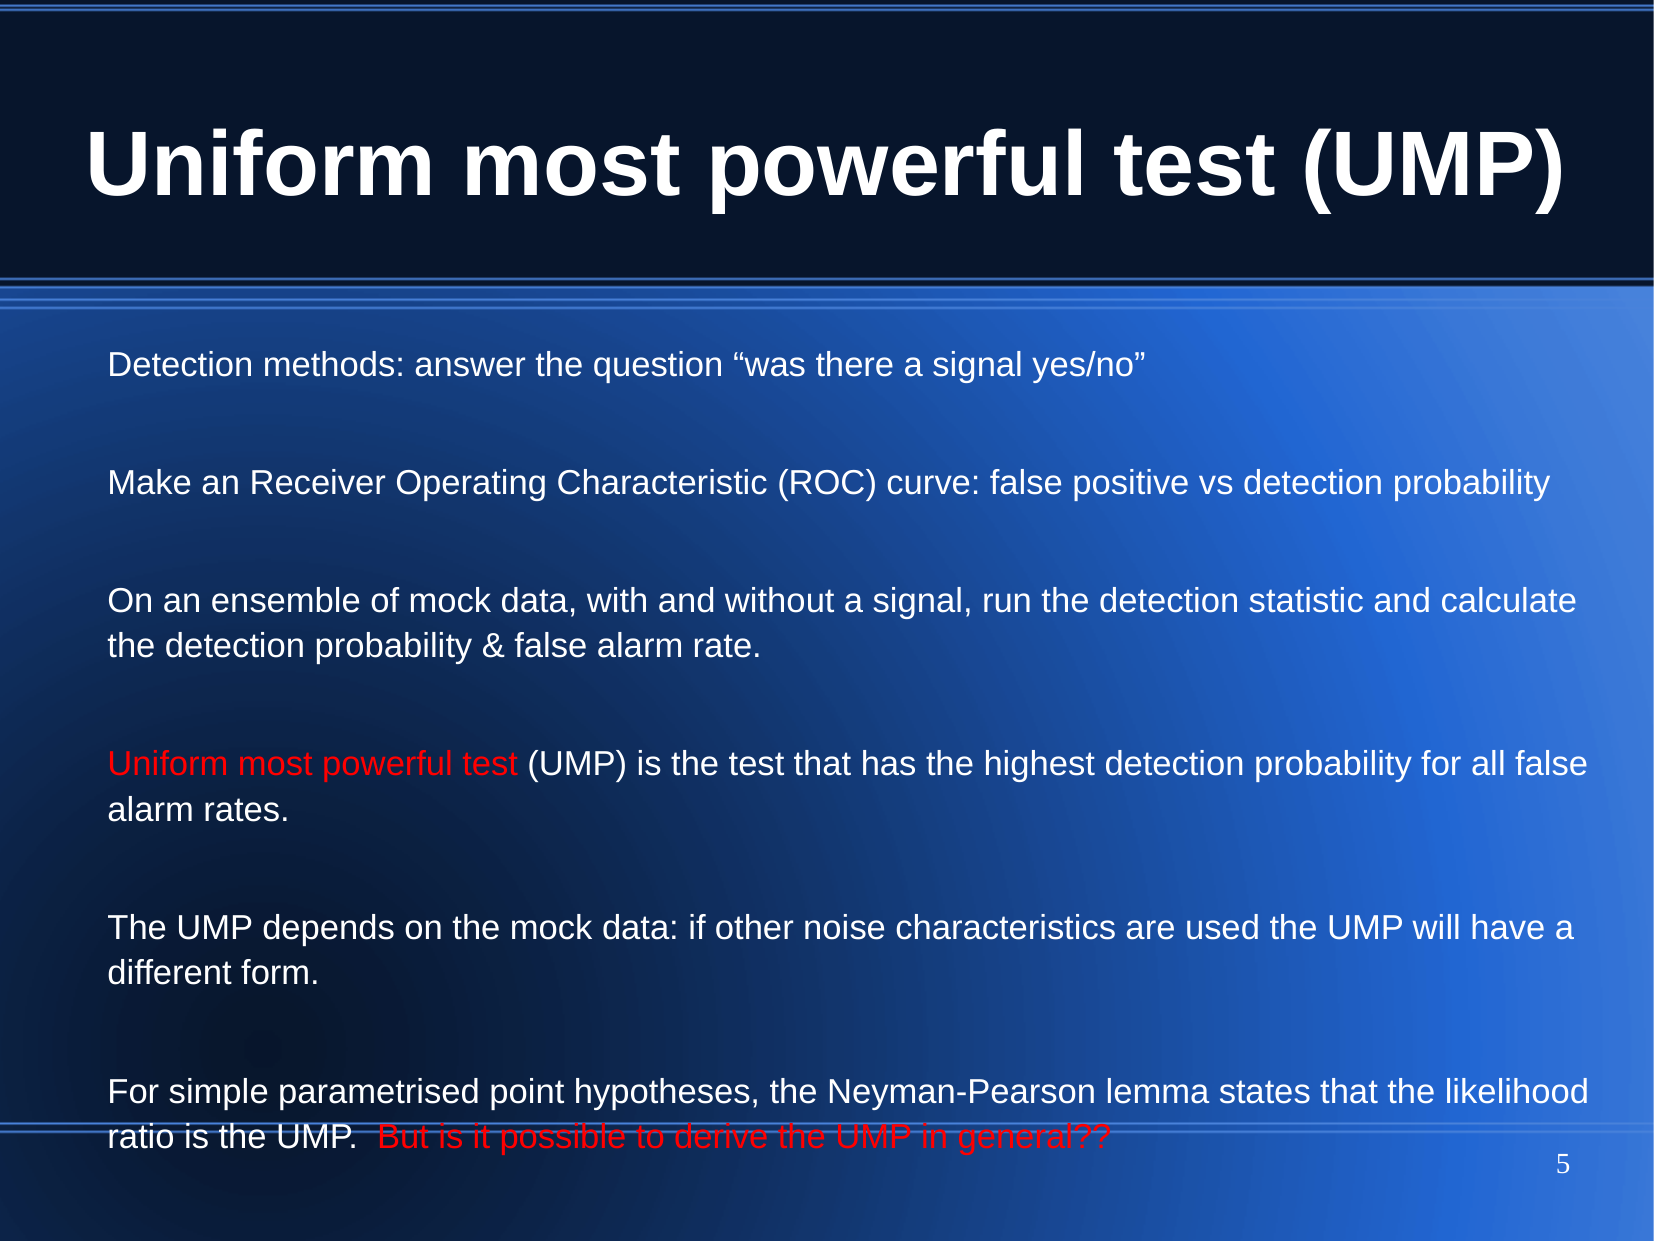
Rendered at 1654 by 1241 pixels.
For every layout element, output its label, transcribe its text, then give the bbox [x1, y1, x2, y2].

list Detection methods: answer the question “was there a signal yes/no” Make an Receiver Operating Characteristic (ROC) curve: false positive vs detection probability On an ensemble of mock data, with and without a signal, run the detection statistic and calculate the detection probability & false alarm rate. Uniform most powerful test (UMP) is the test that has the highest detection probability for all false alarm rates. The UMP depends on the mock data: if other noise characteristics are used the UMP will have a different form. For simple parametrised point hypotheses, the Neyman-Pearson lemma states that the likelihood ratio is the UMP. But is it possible to derive the UMP in general?? [75, 337, 1613, 1163]
picture [0, 0, 1654, 1241]
title Uniform most powerful test (UMP) [82, 49, 1571, 257]
